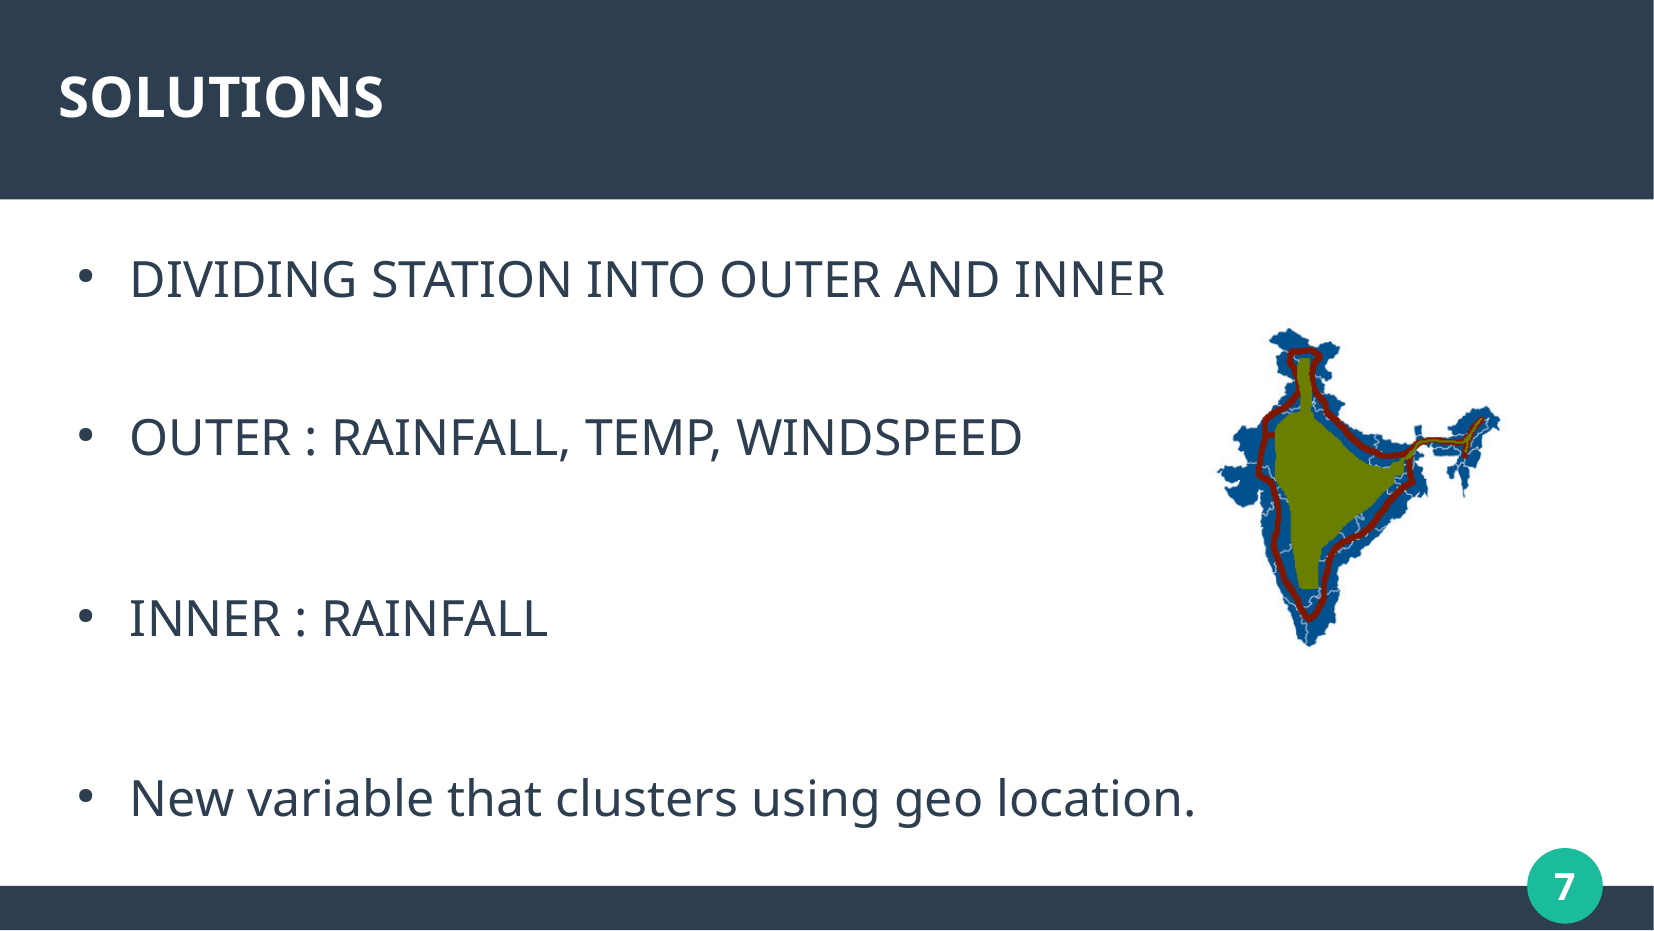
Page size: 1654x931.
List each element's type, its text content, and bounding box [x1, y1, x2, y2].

list DIVIDING STATION INTO OUTER AND INNER OUTER : RAINFALL, TEMP, WINDSPEED INNER : RAINFALL New variable that clusters using geo location. [59, 243, 1595, 864]
picture [1092, 295, 1625, 680]
title SOLUTIONS [59, 37, 1595, 156]
